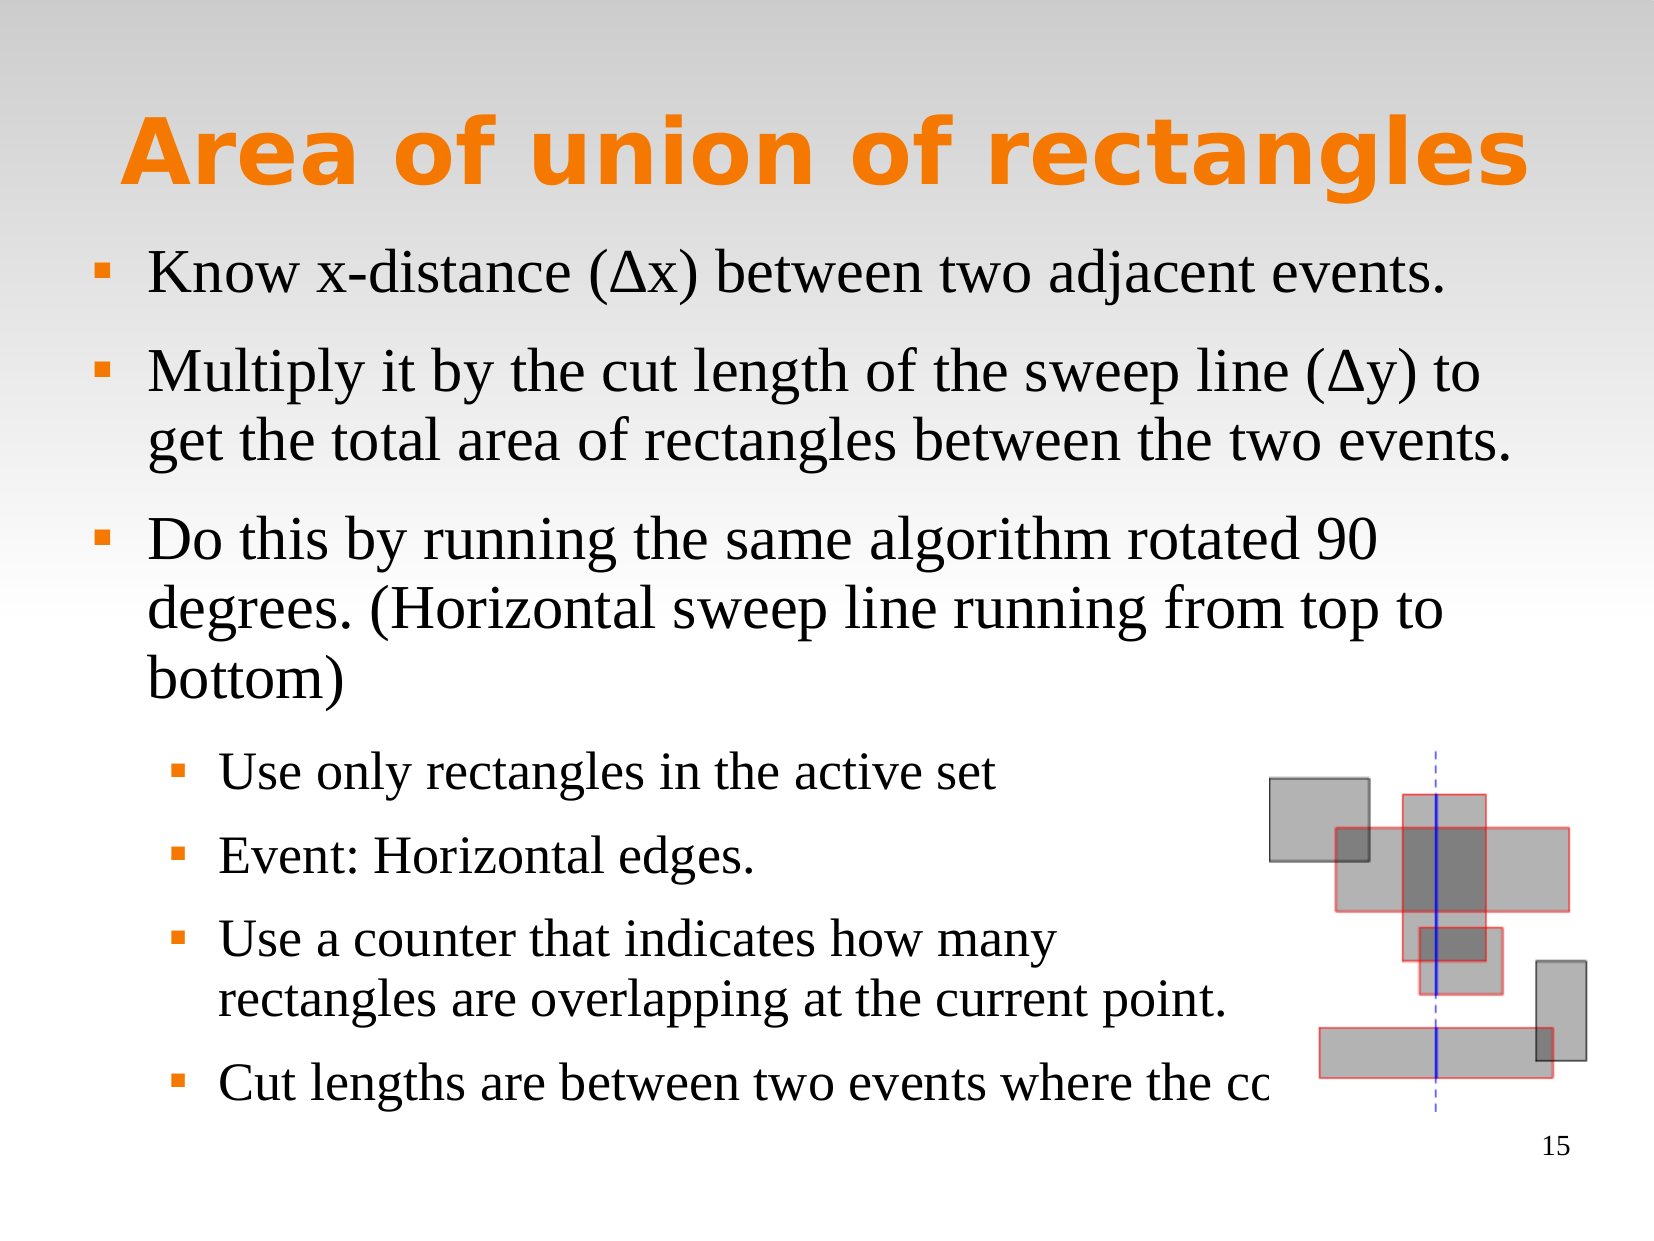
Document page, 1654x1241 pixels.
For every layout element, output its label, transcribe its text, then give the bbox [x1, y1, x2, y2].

title Area of union of rectangles [82, 49, 1571, 257]
picture [1269, 744, 1589, 1112]
list Know x-distance (∆x) between two adjacent events. Multiply it by the cut length of the sweep line (∆y) to get the total area of rectangles between the two events. Do this by running the same algorithm rotated 90 degrees. (Horizontal sweep line running from top to bottom) Use only rectangles in the active set Event: Horizontal edges. Use a counter that indicates how many rectangles are overlapping at the current point. Cut lengths are between two events where the count is zero. [76, 237, 1565, 1178]
